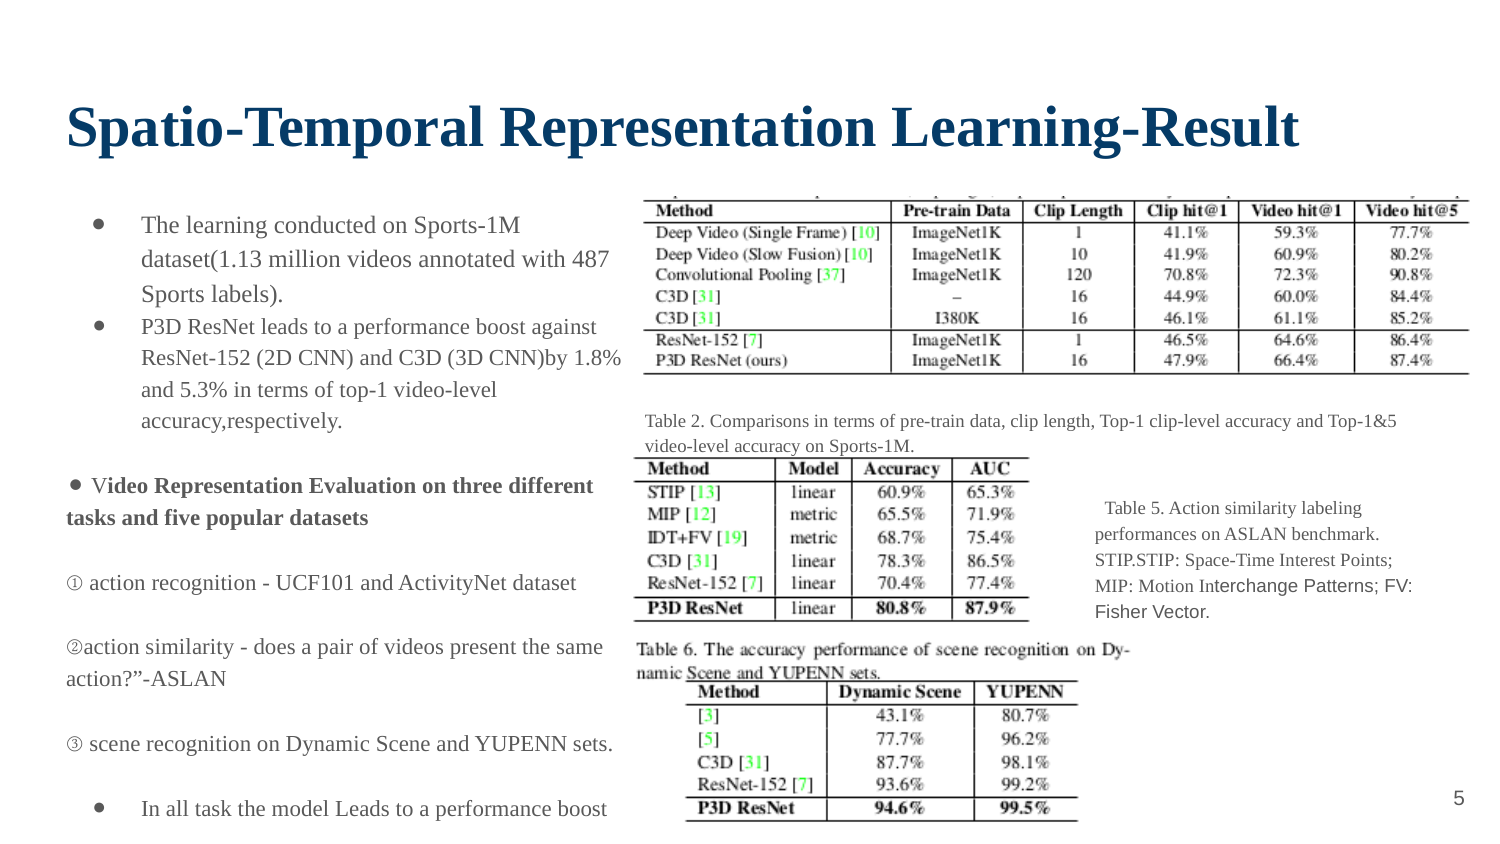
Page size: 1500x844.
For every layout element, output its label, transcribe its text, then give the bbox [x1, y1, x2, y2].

picture [629, 456, 1132, 844]
picture [643, 196, 1480, 382]
slide_number <number> [1389, 764, 1480, 830]
list The learning conducted on Sports-1M dataset(1.13 million videos annotated with 487 Sports labels). P3D ResNet leads to a performance boost against ResNet-152 (2D CNN) and C3D (3D CNN)by 1.8% and 5.3% in terms of top-1 video-level accuracy,respectively. ⚫ Video Representation Evaluation on three different tasks and five popular datasets ① action recognition - UCF101 and ActivityNet dataset ②action similarity - does a pair of videos present the same action?”-ASLAN ③ scene recognition on Dynamic Scene and YUPENN sets. In all task the model Leads to a performance boost [51, 189, 629, 750]
list Table 2. Comparisons in terms of pre-train data, clip length, Top-1 clip-level accuracy and Top-1&5 video-level accuracy on Sports-1M. Table 5. Action similarity labeling performances on ASLAN benchmark. STIP.STIP: Space-Time Interest Points; MIP: Motion Interchange Patterns; FV: Fisher Vector. [629, 189, 1449, 821]
title Spatio-Temporal Representation Learning-Result [51, 72, 1449, 167]
